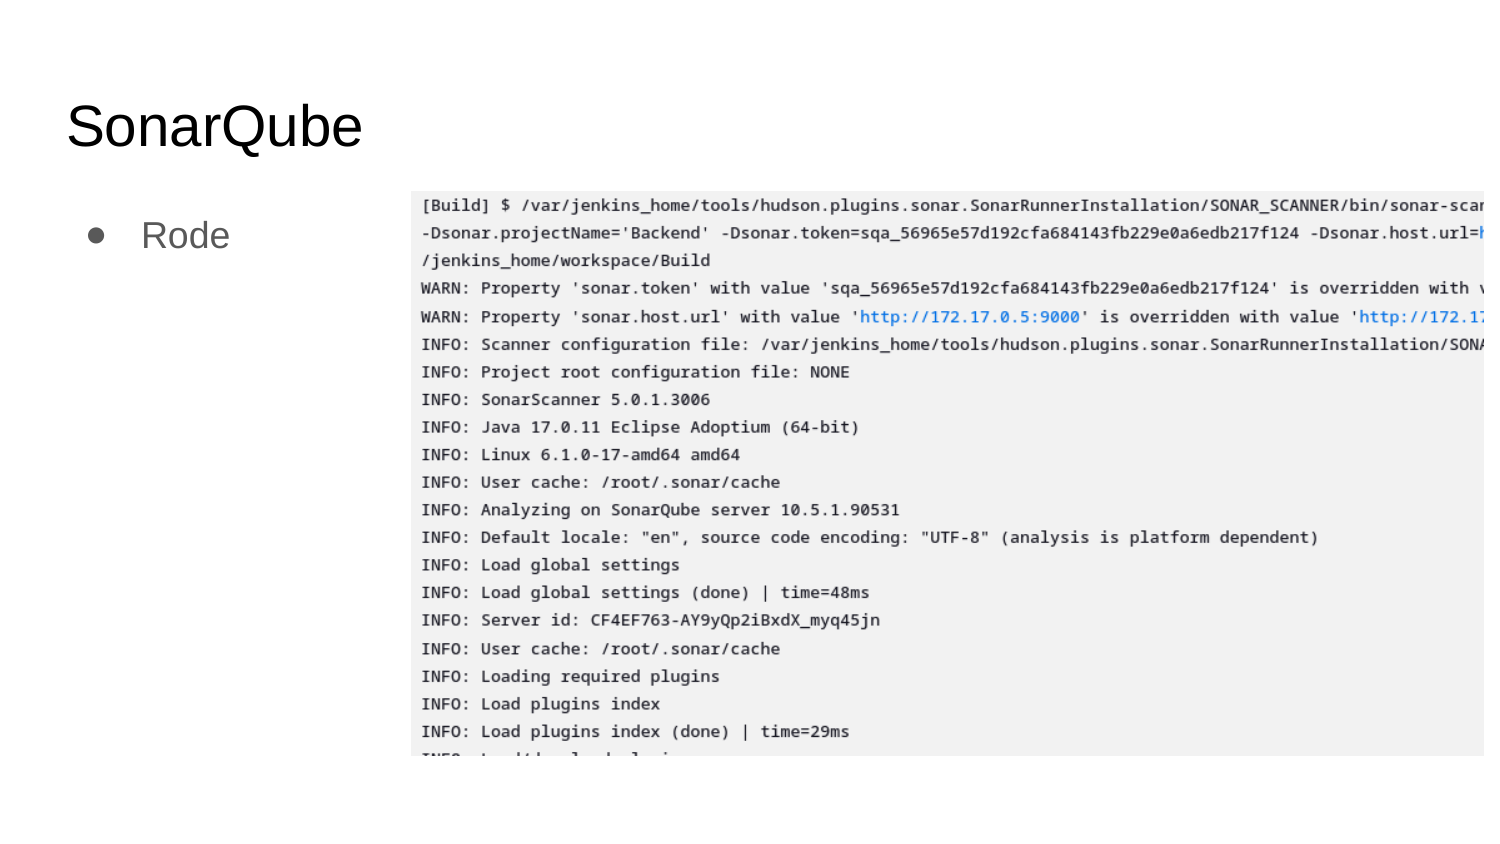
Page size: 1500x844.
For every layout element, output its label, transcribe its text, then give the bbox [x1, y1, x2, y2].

picture [411, 191, 1484, 756]
list Rode [51, 189, 1489, 750]
title SonarQube [51, 72, 1449, 167]
